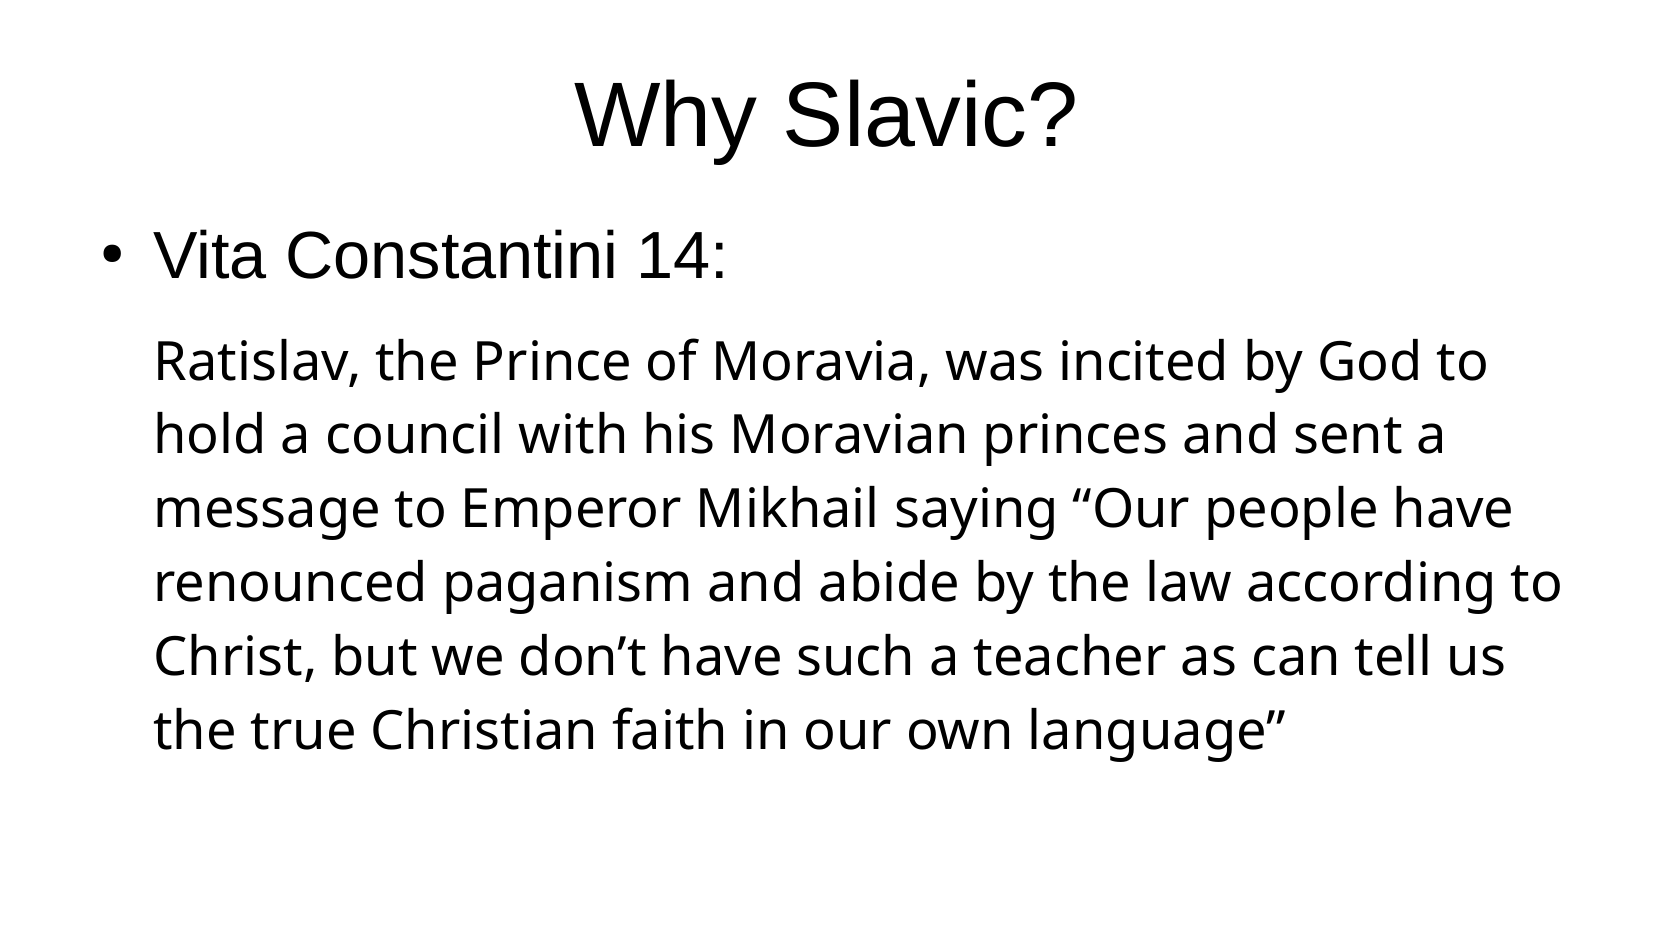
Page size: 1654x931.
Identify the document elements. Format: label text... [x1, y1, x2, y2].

title Why Slavic? [82, 37, 1571, 193]
list Vita Constantini 14: Ratislav, the Prince of Moravia, was incited by God to hold a council with his Moravian princes and sent a message to Emperor Mikhail saying “Our people have renounced paganism and abide by the law according to Christ, but we don’t have such a teacher as can tell us the true Christian faith in our own language” [82, 217, 1571, 798]
